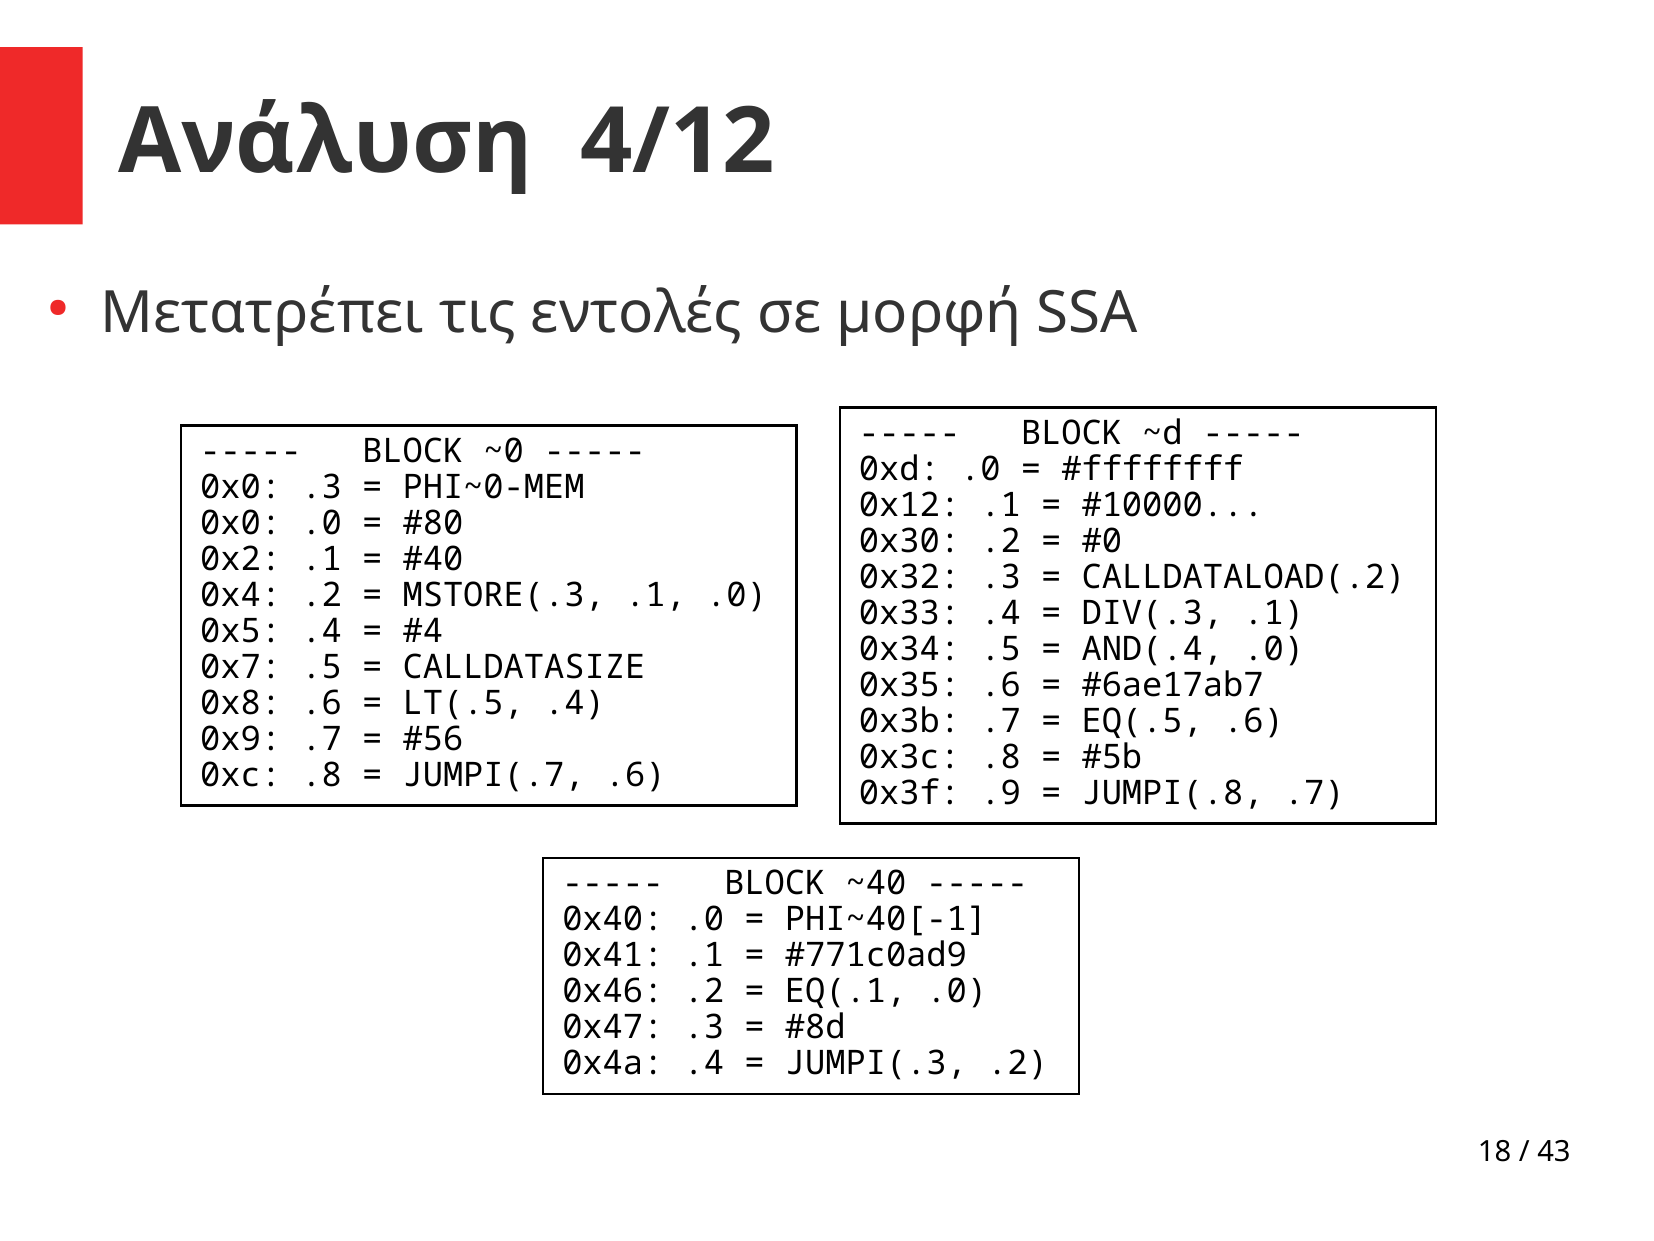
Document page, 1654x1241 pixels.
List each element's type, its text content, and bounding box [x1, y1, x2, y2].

title Ανάλυση 4/12 [118, 33, 1571, 241]
picture [180, 406, 1438, 1096]
list Μετατρέπει τις εντολές σε μορφή SSA [30, 270, 1621, 376]
